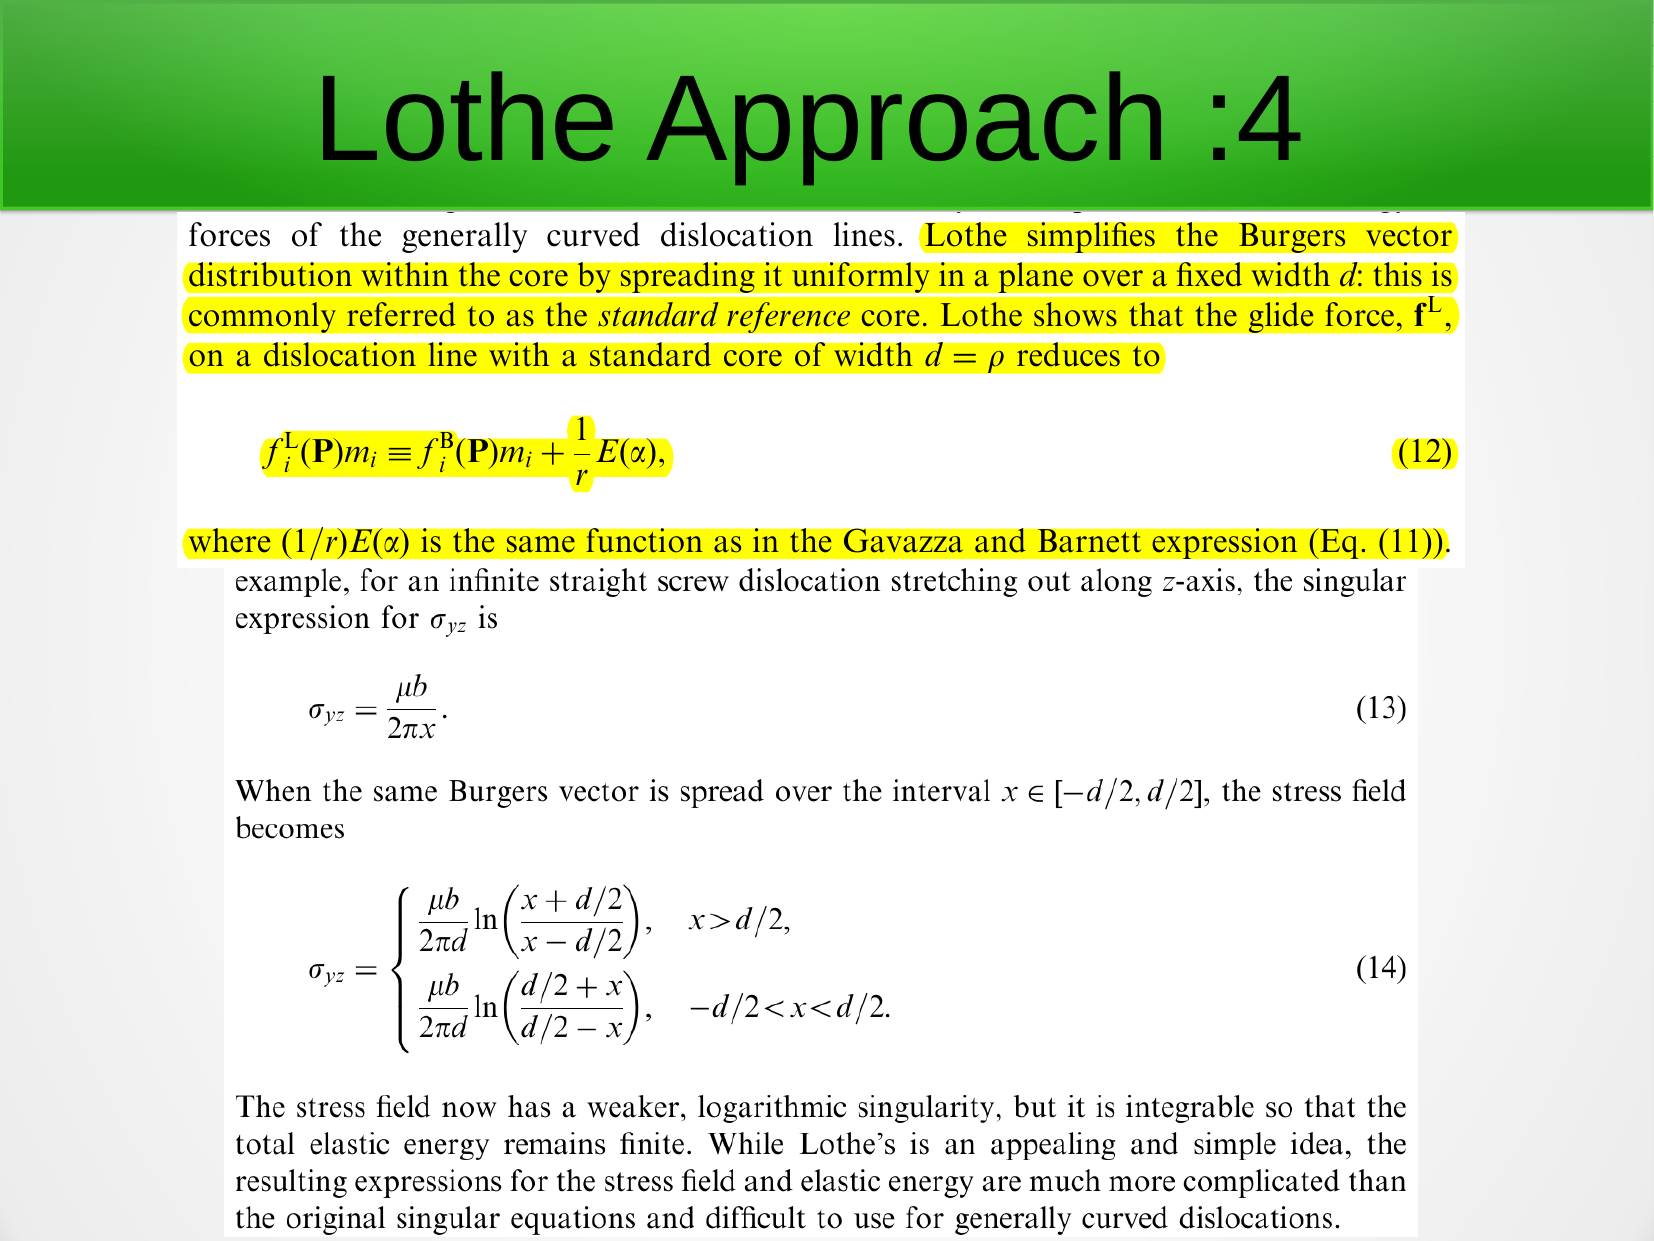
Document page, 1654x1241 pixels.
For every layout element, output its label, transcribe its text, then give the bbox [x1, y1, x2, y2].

picture [177, 212, 1465, 1237]
title Lothe Approach :4 [82, 47, 1571, 189]
